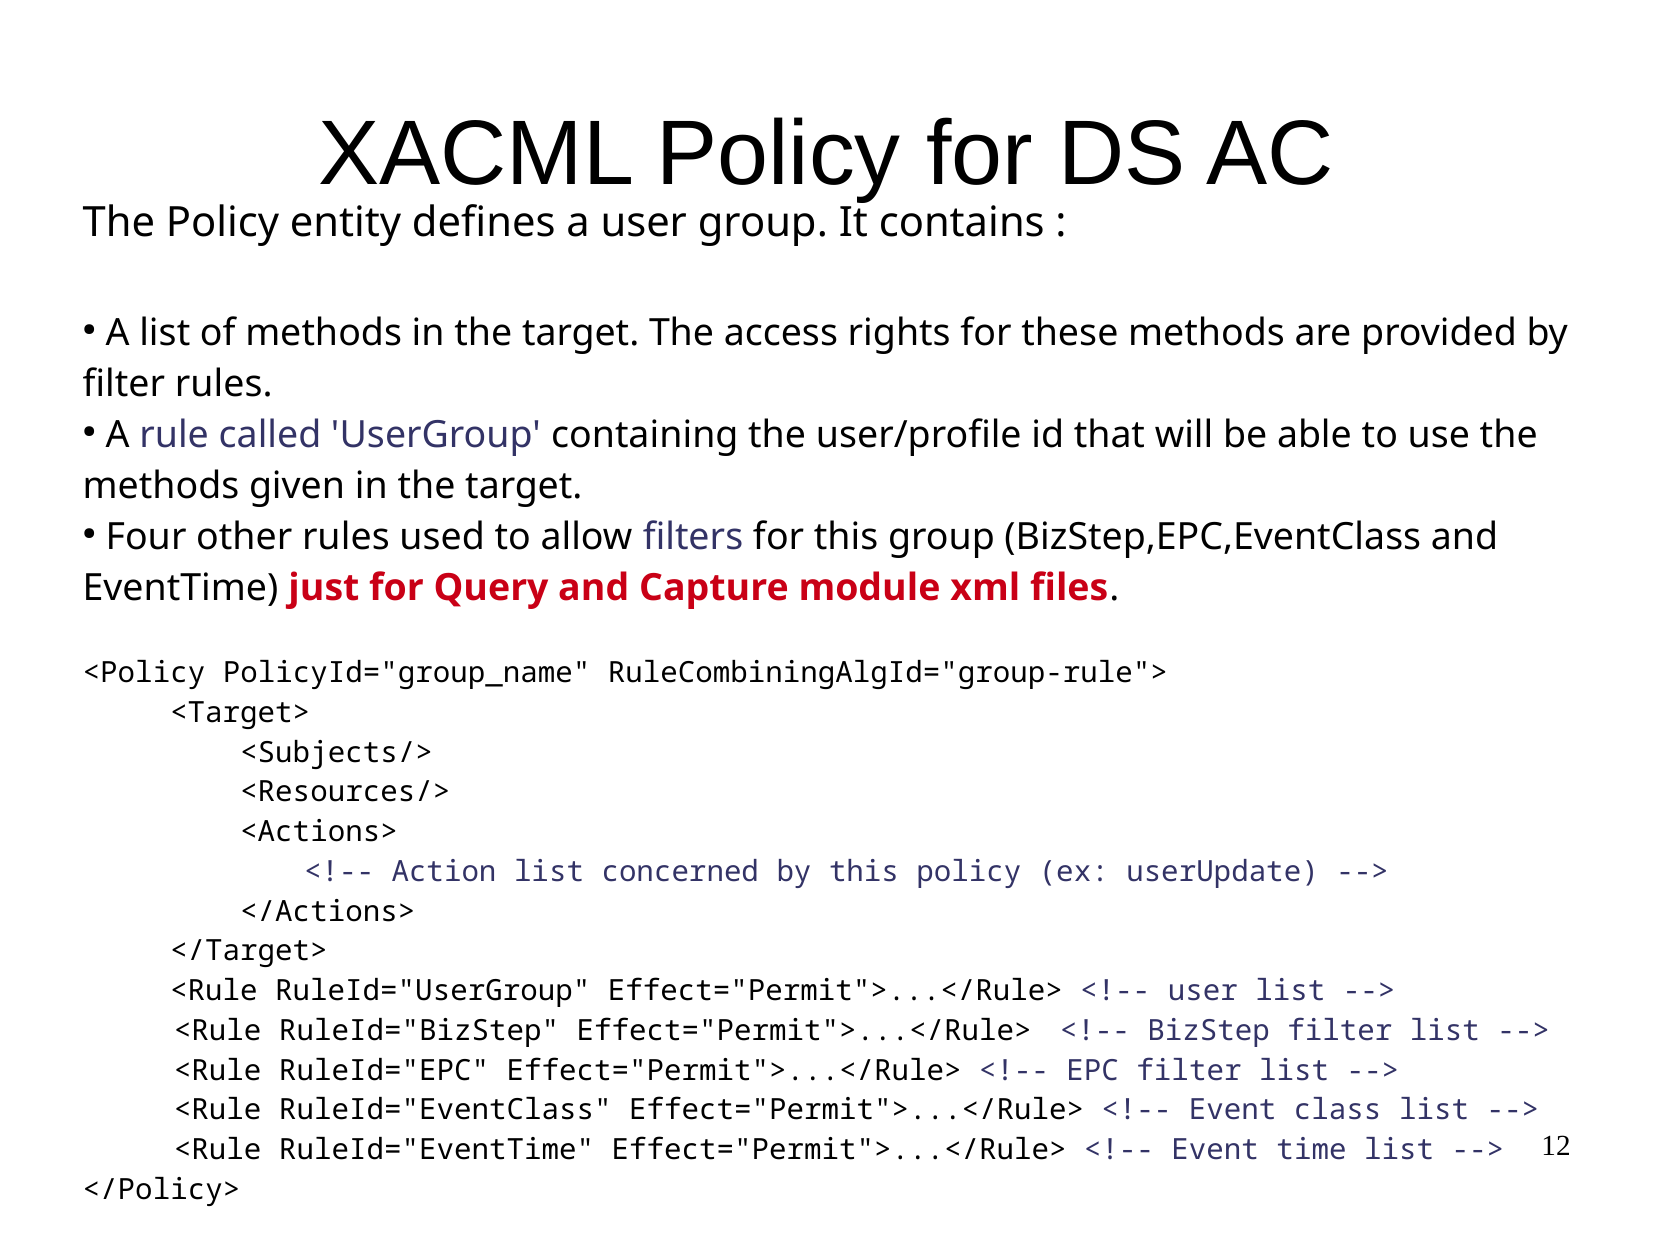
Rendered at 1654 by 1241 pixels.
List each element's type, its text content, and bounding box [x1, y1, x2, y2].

subtitle The Policy entity defines a user group. It contains : A list of methods in the target. The access rights for these methods are provided by filter rules. A rule called 'UserGroup' containing the user/profile id that will be able to use the methods given in the target. Four other rules used to allow filters for this group (BizStep,EPC,EventClass and EventTime) just for Query and Capture module xml files. <Policy PolicyId="group_name" RuleCombiningAlgId="group-rule"> <Target> <Subjects/> <Resources/> <Actions> <!-- Action list concerned by this policy (ex: userUpdate) --> </Actions> </Target> <Rule RuleId="UserGroup" Effect="Permit">...</Rule> <!-- user list --> <Rule RuleId="BizStep" Effect="Permit">...</Rule> <!-- BizStep filter list --> <Rule RuleId="EPC" Effect="Permit">...</Rule> <!-- EPC filter list --> <Rule RuleId="EventClass" Effect="Permit">...</Rule> <!-- Event class list --> <Rule RuleId="EventTime" Effect="Permit">...</Rule> <!-- Event time list --> </Policy> [82, 250, 1571, 1156]
title XACML Policy for DS AC [82, 56, 1571, 250]
